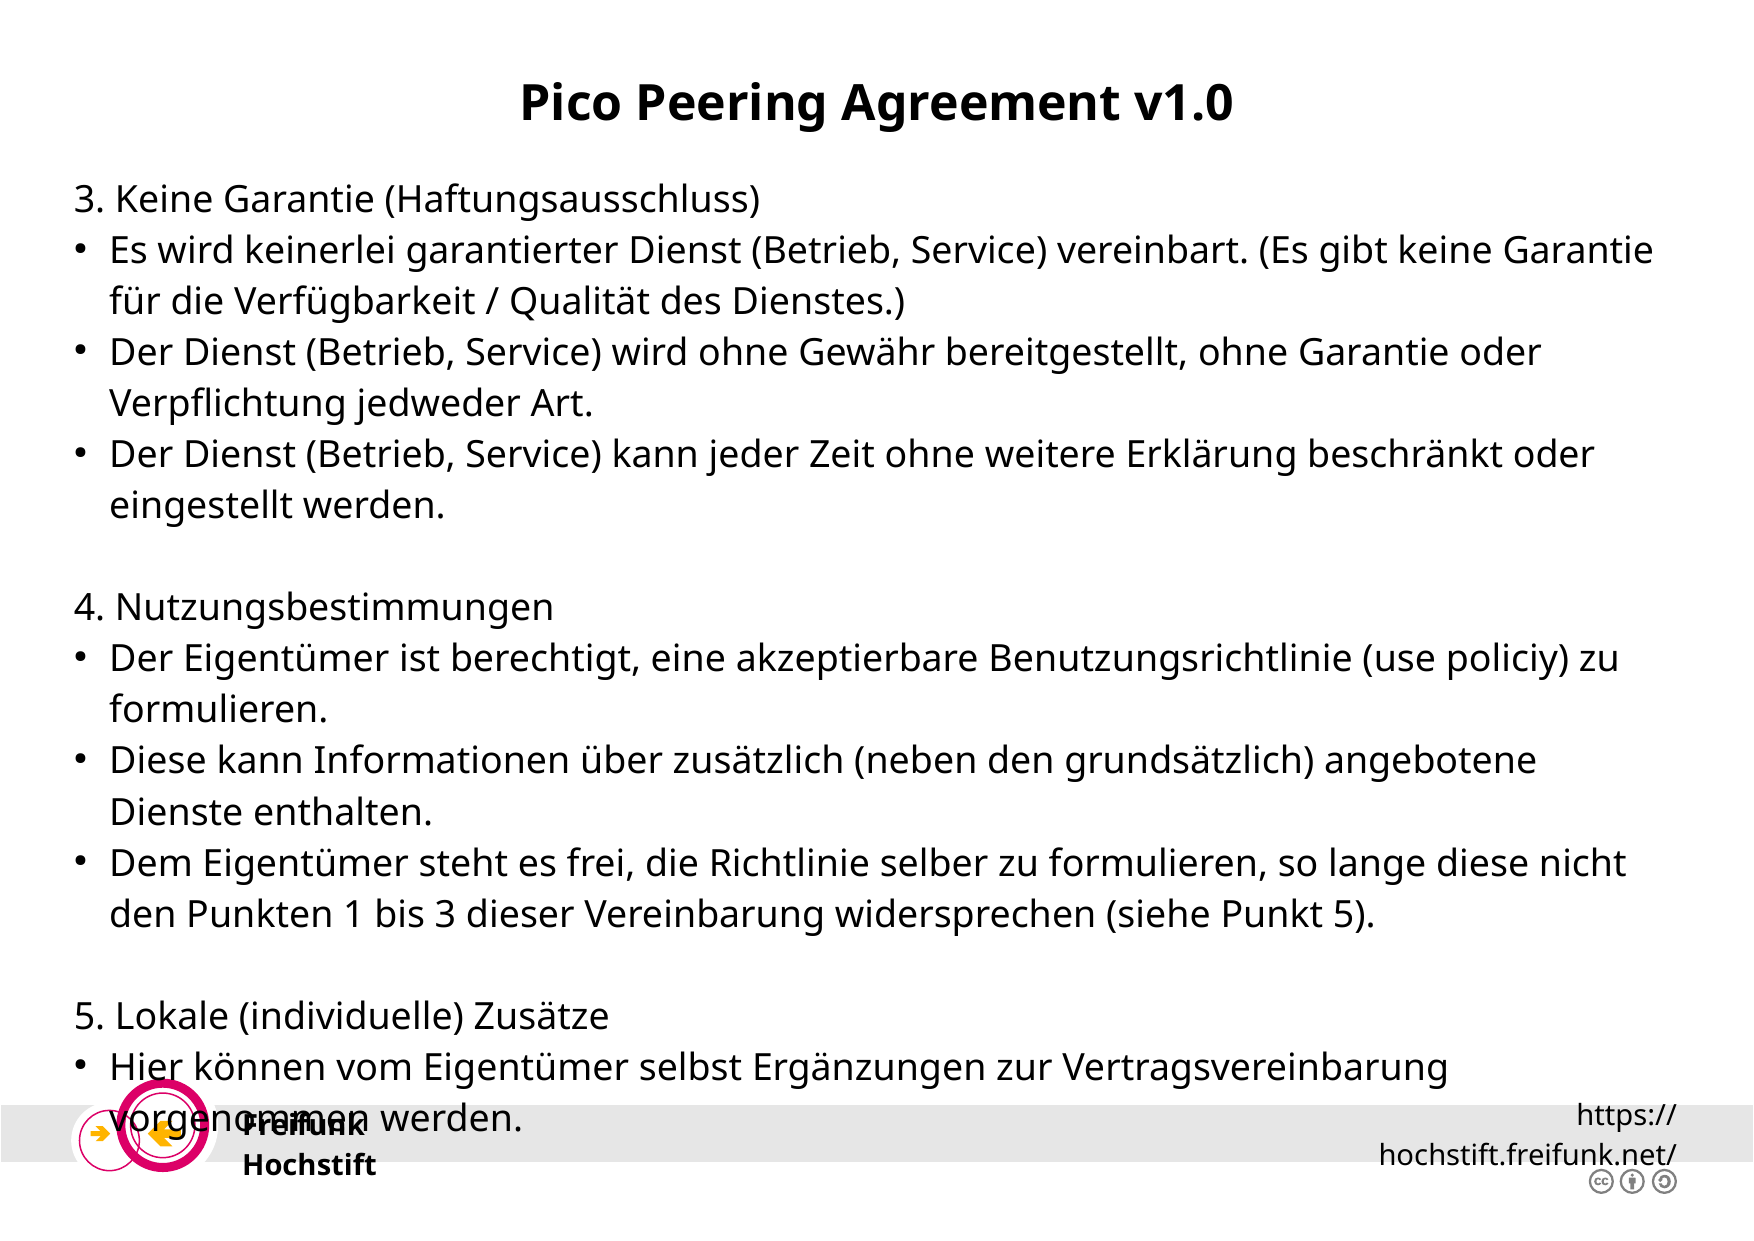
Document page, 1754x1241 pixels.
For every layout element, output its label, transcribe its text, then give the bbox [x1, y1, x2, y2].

text_box Pico Peering Agreement v1.0 [59, 59, 1695, 165]
text_box https://hochstift.freifunk.net/ [1311, 1104, 1678, 1164]
text_box [502, 1104, 1311, 1164]
text_box [1678, 1104, 1754, 1164]
text_box [0, 1104, 70, 1164]
text_box 3. Keine Garantie (Haftungsausschluss) Es wird keinerlei garantierter Dienst (Betrieb, Service) vereinbart. (Es gibt keine Garantie für die Verfügbarkeit / Qualität des Dienstes.) Der Dienst (Betrieb, Service) wird ohne Gewähr bereitgestellt, ohne Garantie oder Verpflichtung jedweder Art. Der Dienst (Betrieb, Service) kann jeder Zeit ohne weitere Erklärung beschränkt oder eingestellt werden. 4. Nutzungsbestimmungen Der Eigentümer ist berechtigt, eine akzeptierbare Benutzungsrichtlinie (use policiy) zu formulieren. Diese kann Informationen über zusätzlich (neben den grundsätzlich) angebotene Dienste enthalten. Dem Eigentümer steht es frei, die Richtlinie selber zu formulieren, so lange diese nicht den Punkten 1 bis 3 dieser Vereinbarung widersprechen (siehe Punkt 5). 5. Lokale (individuelle) Zusätze Hier können vom Eigentümer selbst Ergänzungen zur Vertragsvereinbarung vorgenommen werden. [59, 165, 1695, 1021]
text_box Freifunk Hochstift [242, 1104, 502, 1164]
picture [70, 1069, 219, 1182]
text_box [238, 1114, 242, 1128]
text_box [1582, 1168, 1684, 1199]
text_box [219, 1104, 242, 1164]
